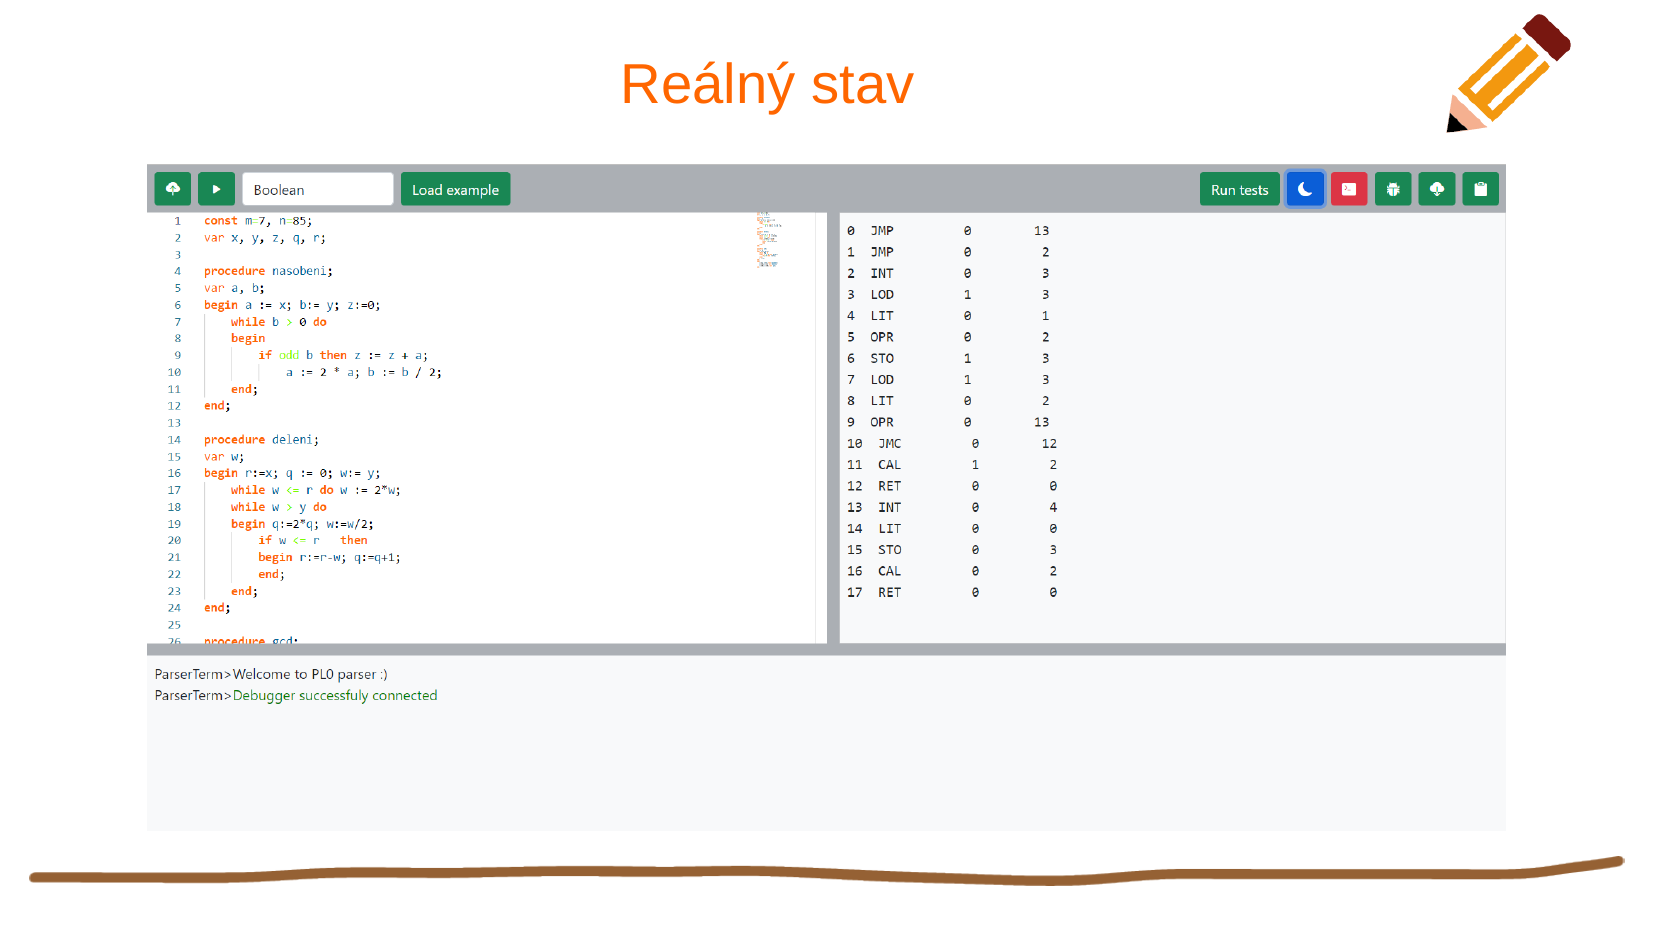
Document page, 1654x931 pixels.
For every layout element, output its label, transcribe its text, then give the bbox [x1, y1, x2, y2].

picture [147, 164, 1506, 831]
title Reálný stav [88, 29, 1447, 133]
